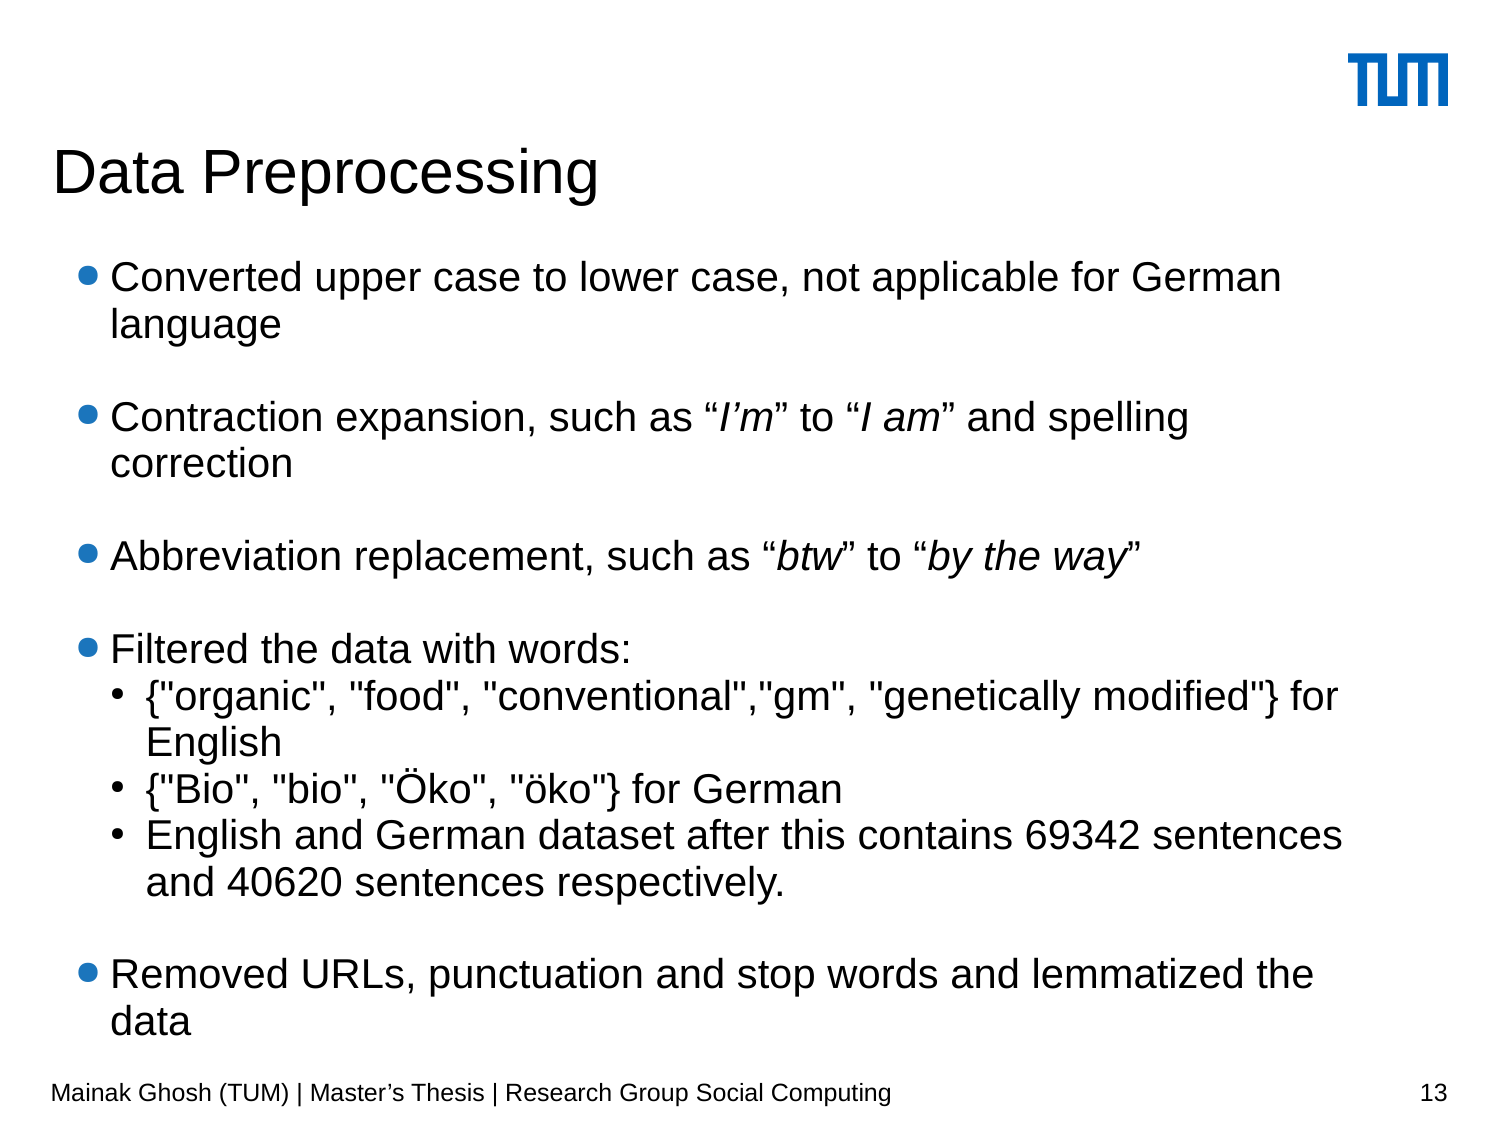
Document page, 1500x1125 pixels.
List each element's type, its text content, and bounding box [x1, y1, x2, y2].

text_box Converted upper case to lower case, not applicable for German language Contraction expansion, such as “I’m” to “I am” and spelling correction Abbreviation replacement, such as “btw” to “by the way” Filtered the data with words: {"organic", "food", "conventional","gm", "genetically modified"} for English {"Bio", "bio", "Öko", "öko"} for German English and German dataset after this contains 69342 sentences and 40620 sentences respectively. Removed URLs, punctuation and stop words and lemmatized the data [60, 246, 1381, 1052]
slide_number <number> [1112, 1061, 1448, 1122]
text_box Mainak Ghosh (TUM) | Master’s Thesis | Research Group Social Computing [50, 1061, 1112, 1122]
title Data Preprocessing [52, 139, 1449, 207]
